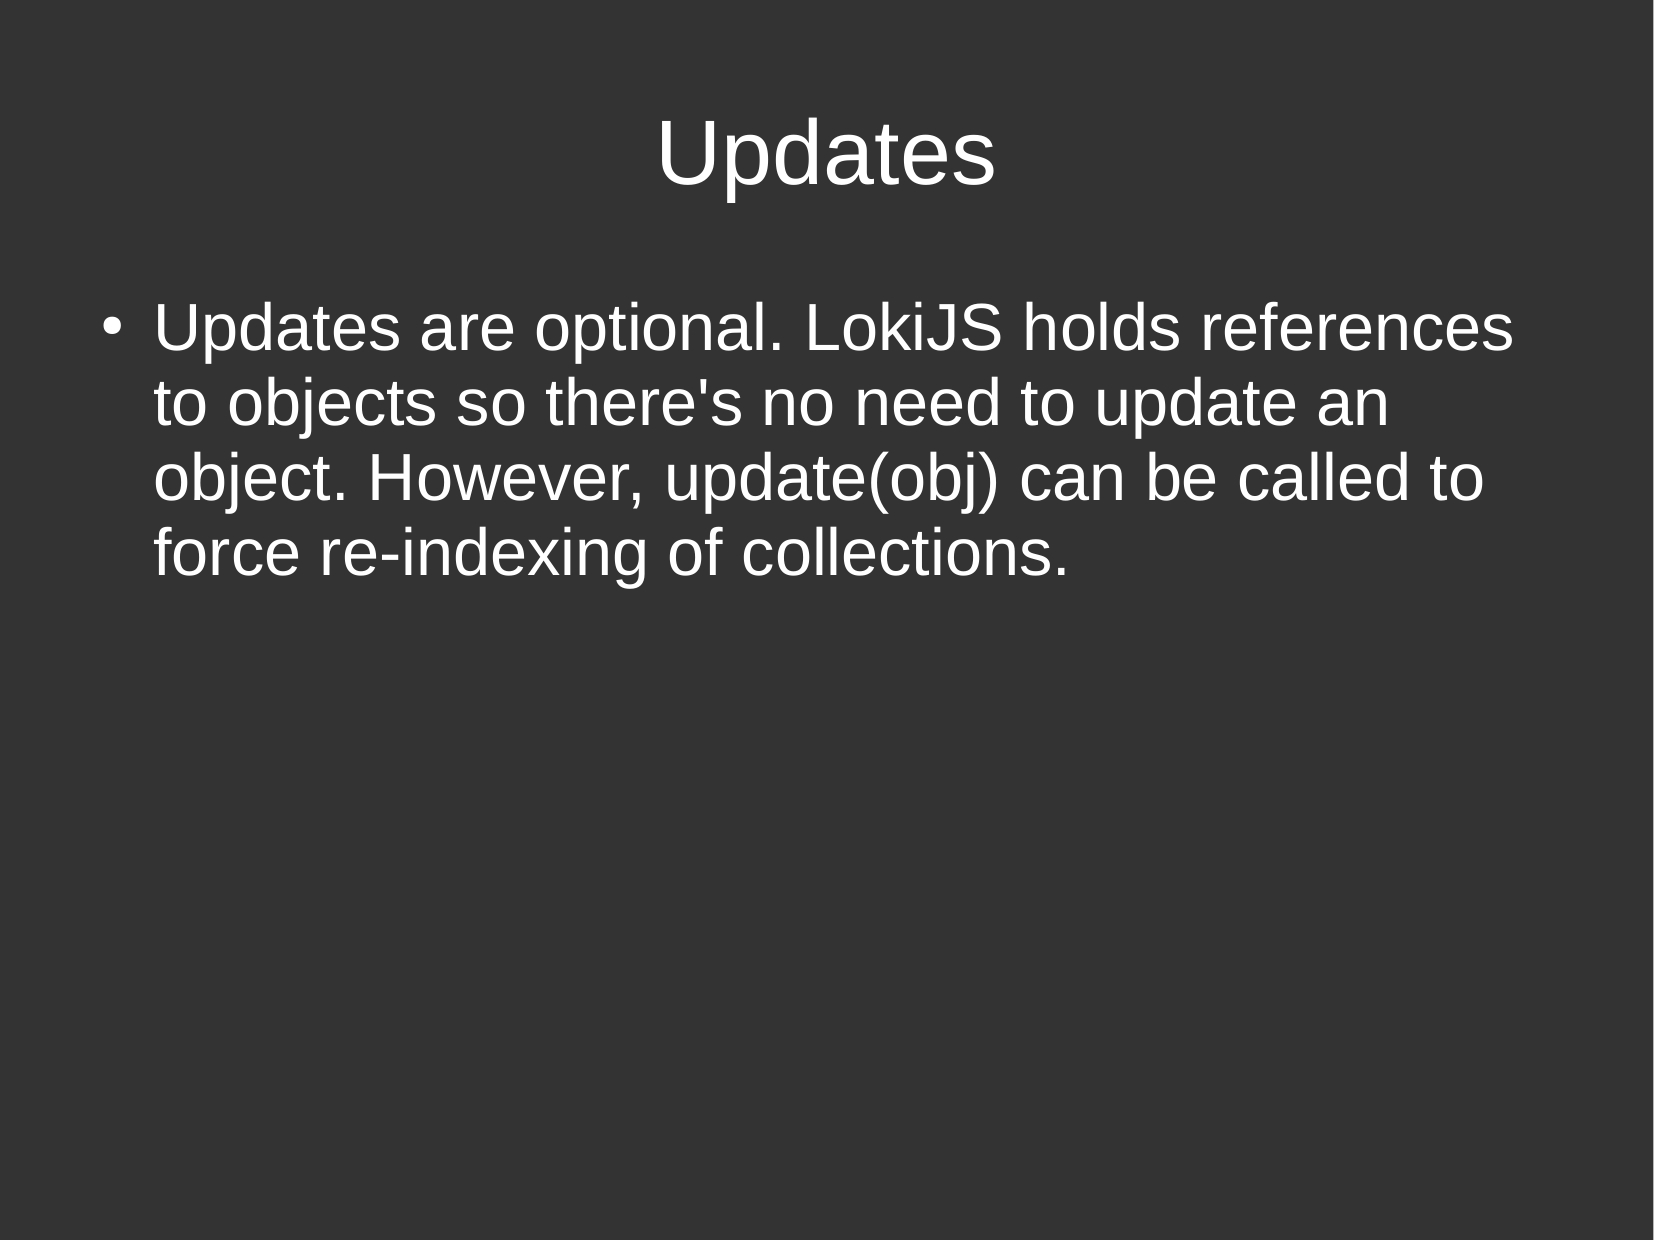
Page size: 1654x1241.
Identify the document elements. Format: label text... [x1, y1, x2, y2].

list Updates are optional. LokiJS holds references to objects so there's no need to update an object. However, update(obj) can be called to force re-indexing of collections. [82, 290, 1571, 1010]
title Updates [82, 49, 1571, 257]
